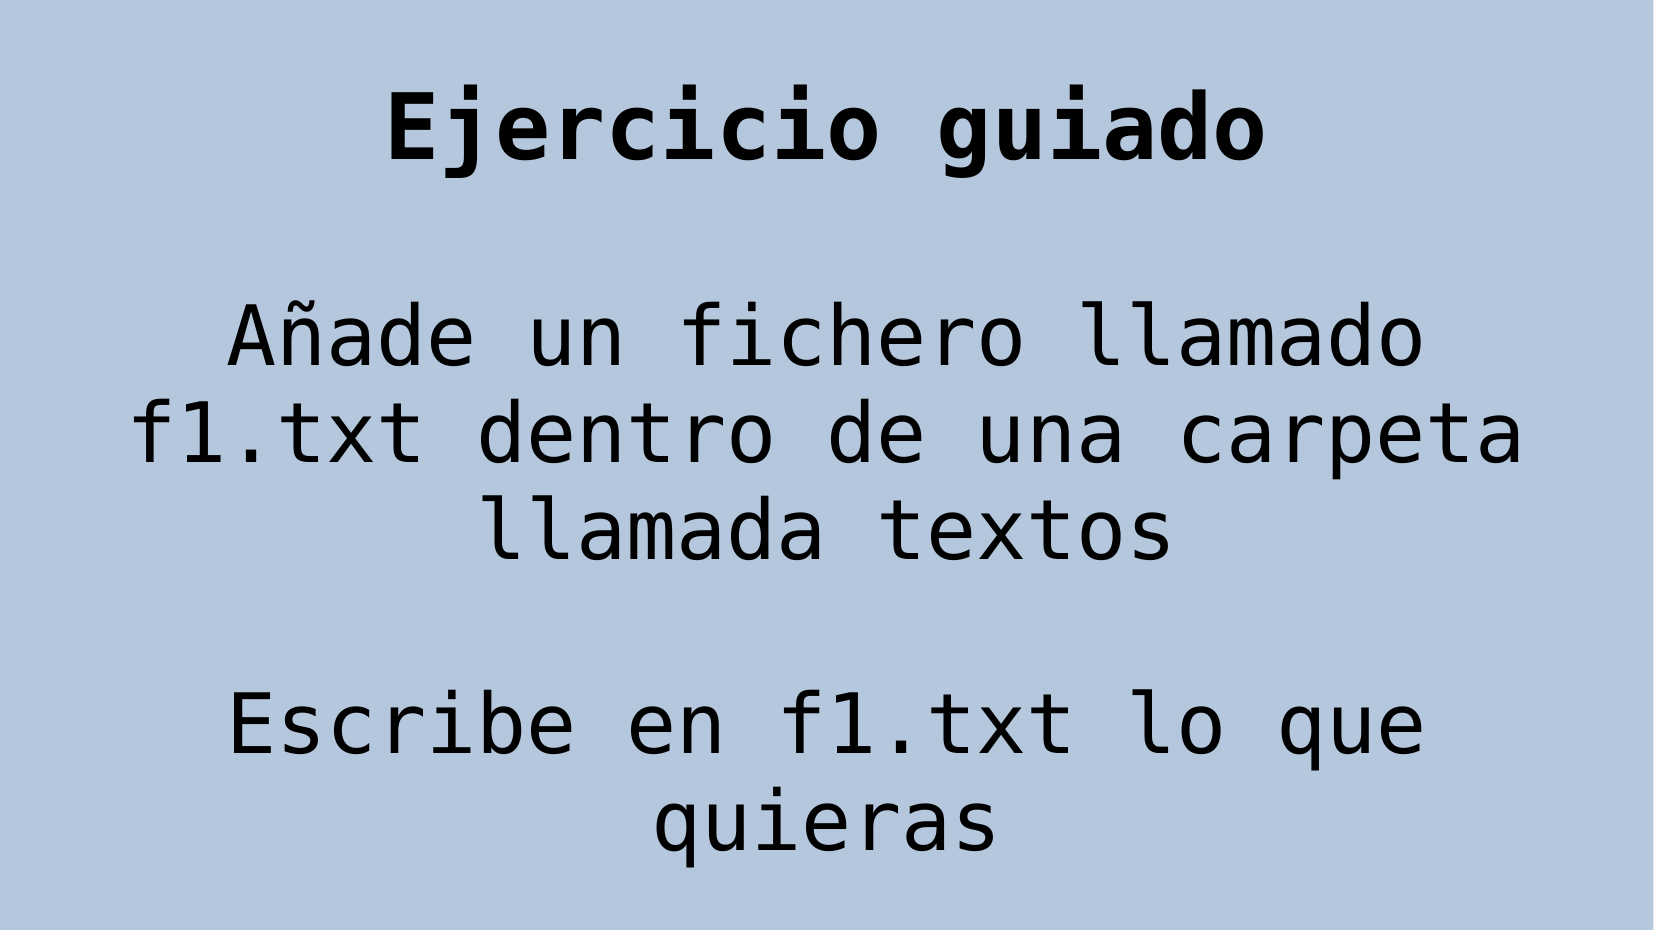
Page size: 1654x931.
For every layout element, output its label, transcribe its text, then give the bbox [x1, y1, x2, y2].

title Ejercicio guiado Añade un fichero llamado f1.txt dentro de una carpeta llamada textos Escribe en f1.txt lo que quieras [82, 73, 1571, 871]
